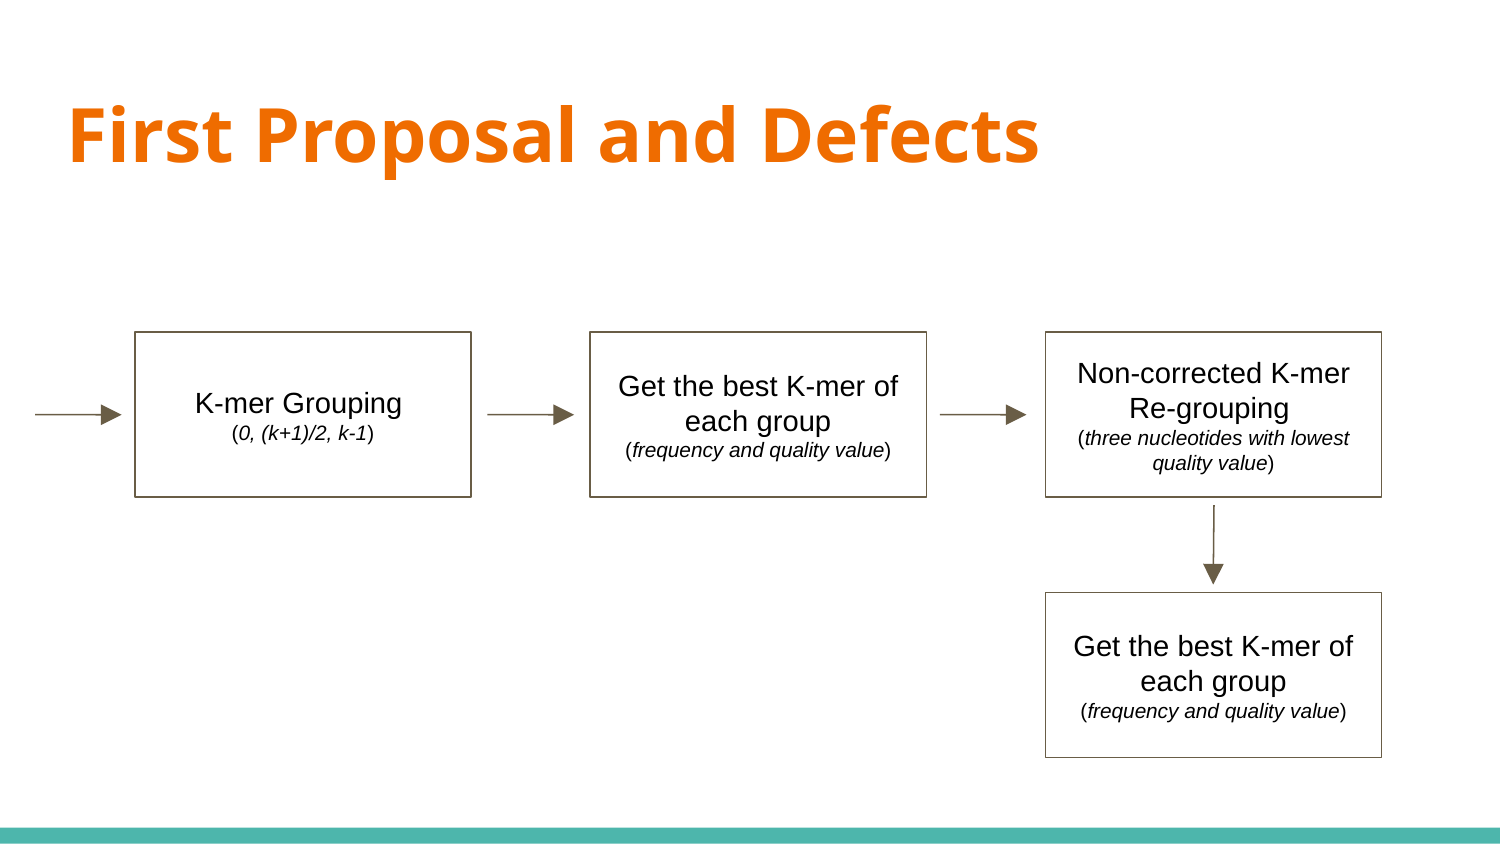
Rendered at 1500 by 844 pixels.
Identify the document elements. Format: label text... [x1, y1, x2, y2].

title First Proposal and Defects [51, 72, 1449, 189]
text_box K-mer Grouping (0, (k+1)/2, k-1) [134, 332, 472, 498]
text_box Non-corrected K-mer Re-grouping (three nucleotides with lowest quality value) [1045, 332, 1382, 498]
text_box Get the best K-mer of each group (frequency and quality value) [1045, 592, 1382, 758]
text_box Get the best K-mer of each group (frequency and quality value) [590, 332, 927, 498]
